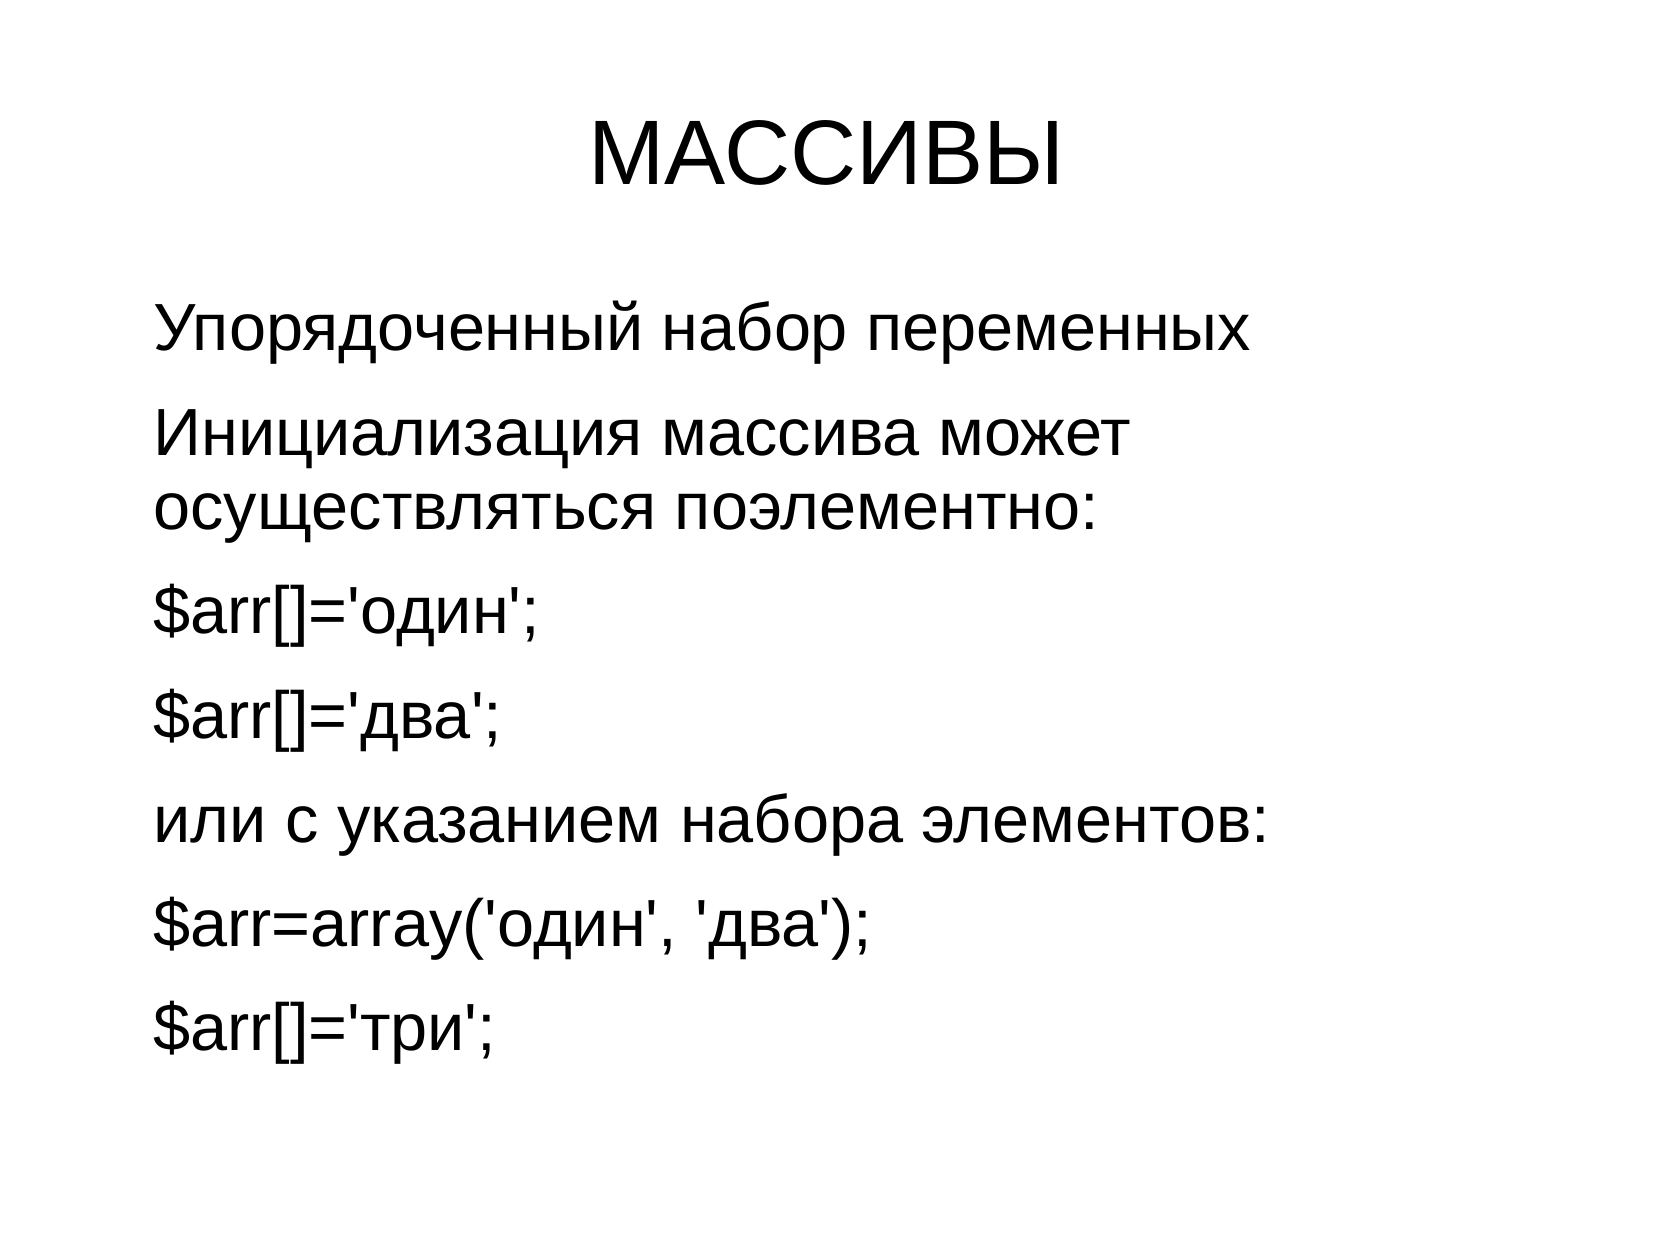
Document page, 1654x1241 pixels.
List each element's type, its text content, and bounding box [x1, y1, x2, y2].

title МАССИВЫ [82, 49, 1571, 257]
list Упорядоченный набор переменных Инициализация массива может осуществляться поэлементно: $arr[]='один'; $arr[]='два'; или с указанием набора элементов: $arr=array('один', 'два'); $arr[]='три'; [82, 290, 1571, 1109]
